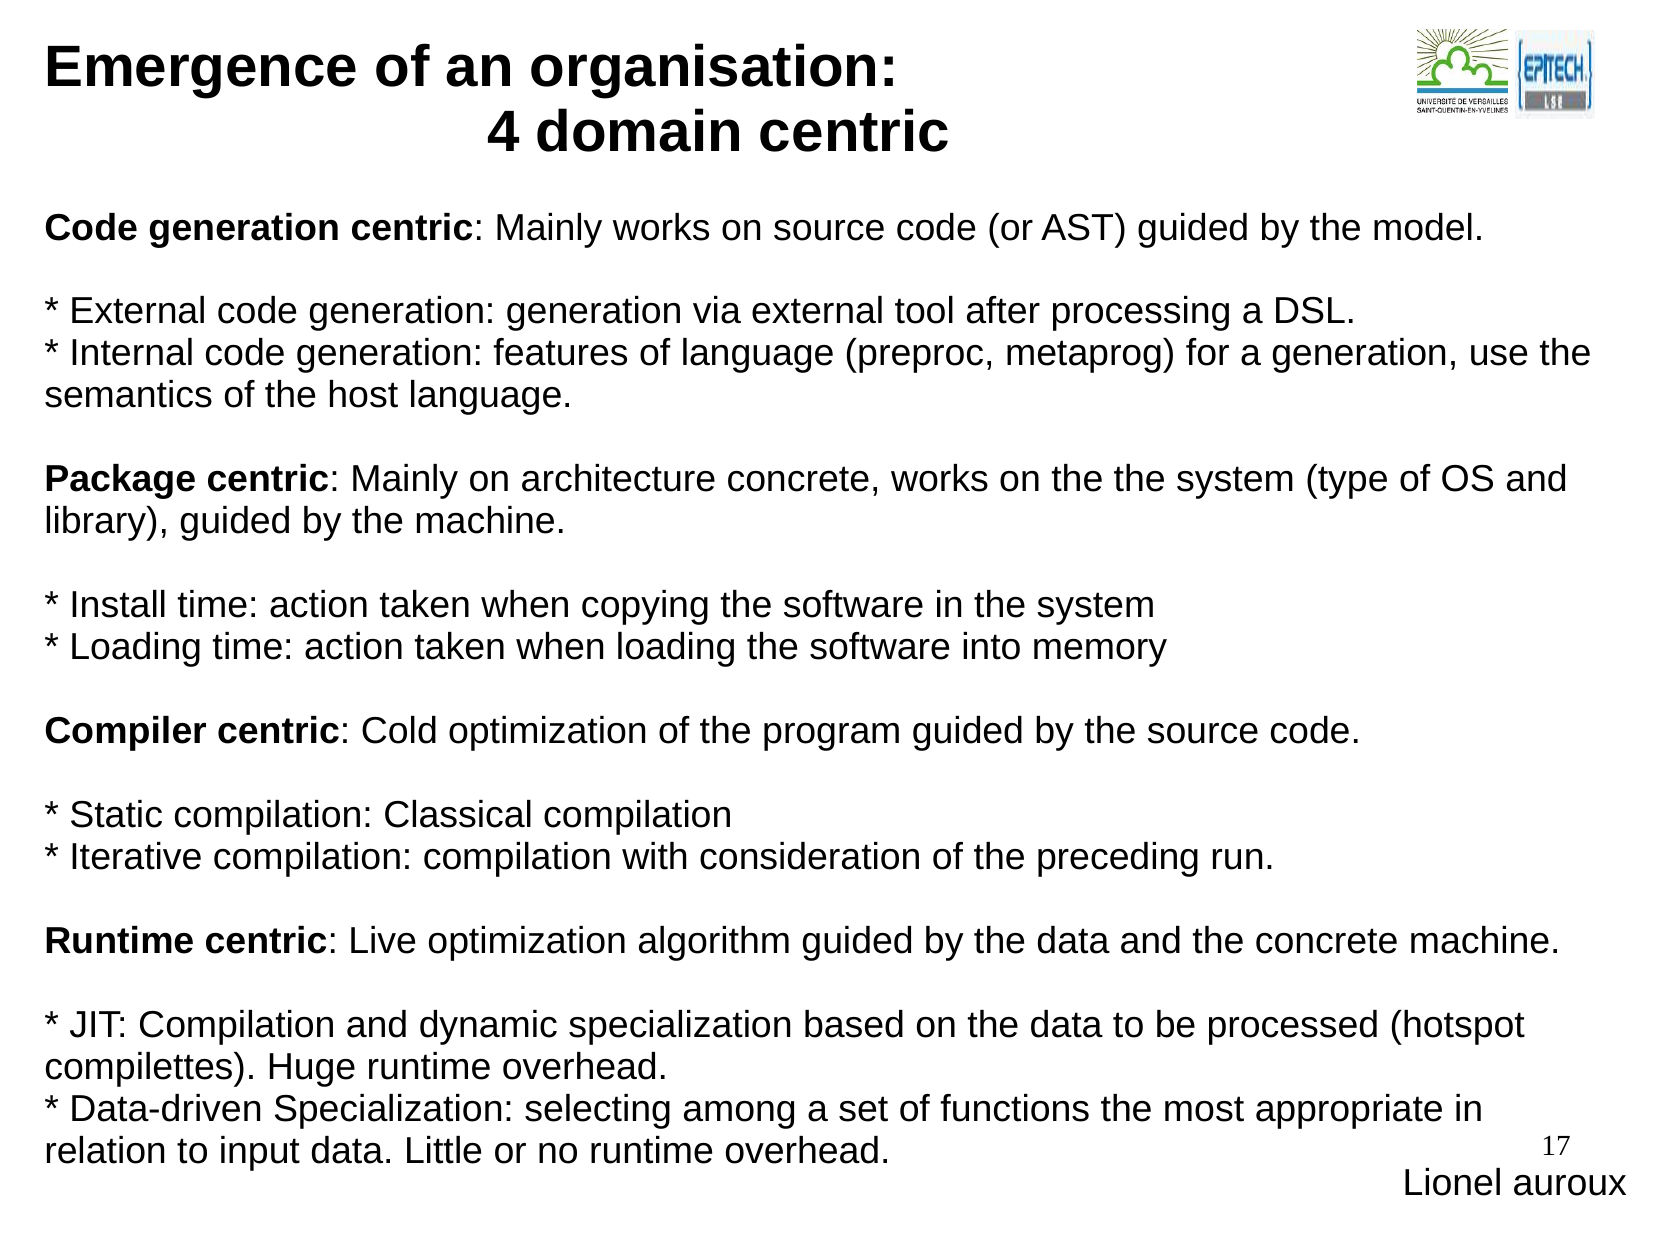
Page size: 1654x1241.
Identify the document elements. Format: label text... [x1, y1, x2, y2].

text_box Emergence of an organisation: 4 domain centric Code generation centric: Mainly works on source code (or AST) guided by the model. * External code generation: generation via external tool after processing a DSL. * Internal code generation: features of language (preproc, metaprog) for a generation, use the semantics of the host language. Package centric: Mainly on architecture concrete, works on the the system (type of OS and library), guided by the machine. * Install time: action taken when copying the software in the system * Loading time: action taken when loading the software into memory Compiler centric: Cold optimization of the program guided by the source code. * Static compilation: Classical compilation * Iterative compilation: compilation with consideration of the preceding run. Runtime centric: Live optimization algorithm guided by the data and the concrete machine. * JIT: Compilation and dynamic specialization based on the data to be processed (hotspot compilettes). Huge runtime overhead. * Data-driven Specialization: selecting among a set of functions the most appropriate in relation to input data. Little or no runtime overhead. [29, 26, 1625, 1241]
text_box Lionel auroux [1387, 1153, 1642, 1211]
picture [1515, 30, 1595, 119]
picture [1417, 29, 1508, 113]
